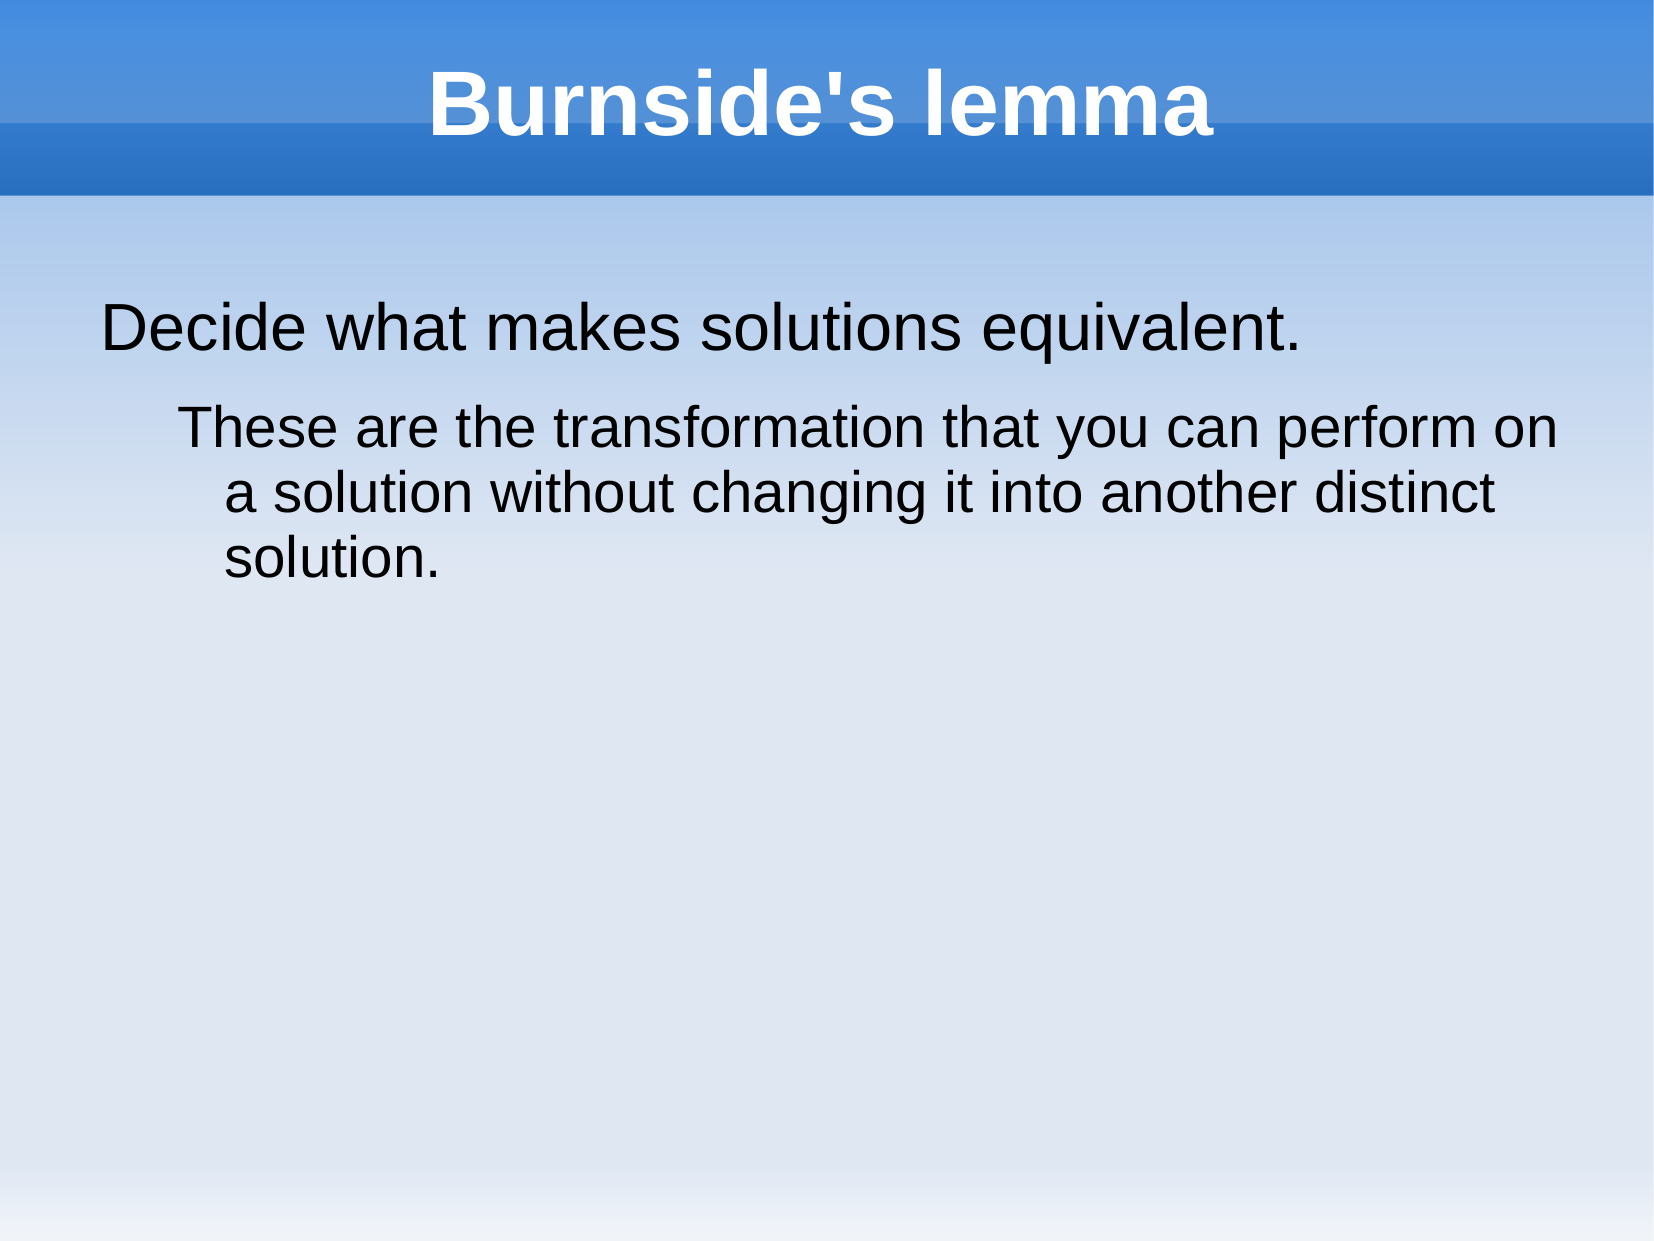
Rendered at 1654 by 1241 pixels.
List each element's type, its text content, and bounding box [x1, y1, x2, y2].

picture [0, 0, 1654, 1241]
title Burnside's lemma [76, 0, 1565, 208]
list Decide what makes solutions equivalent. These are the transformation that you can perform on a solution without changing it into another distinct solution. [82, 290, 1571, 1094]
